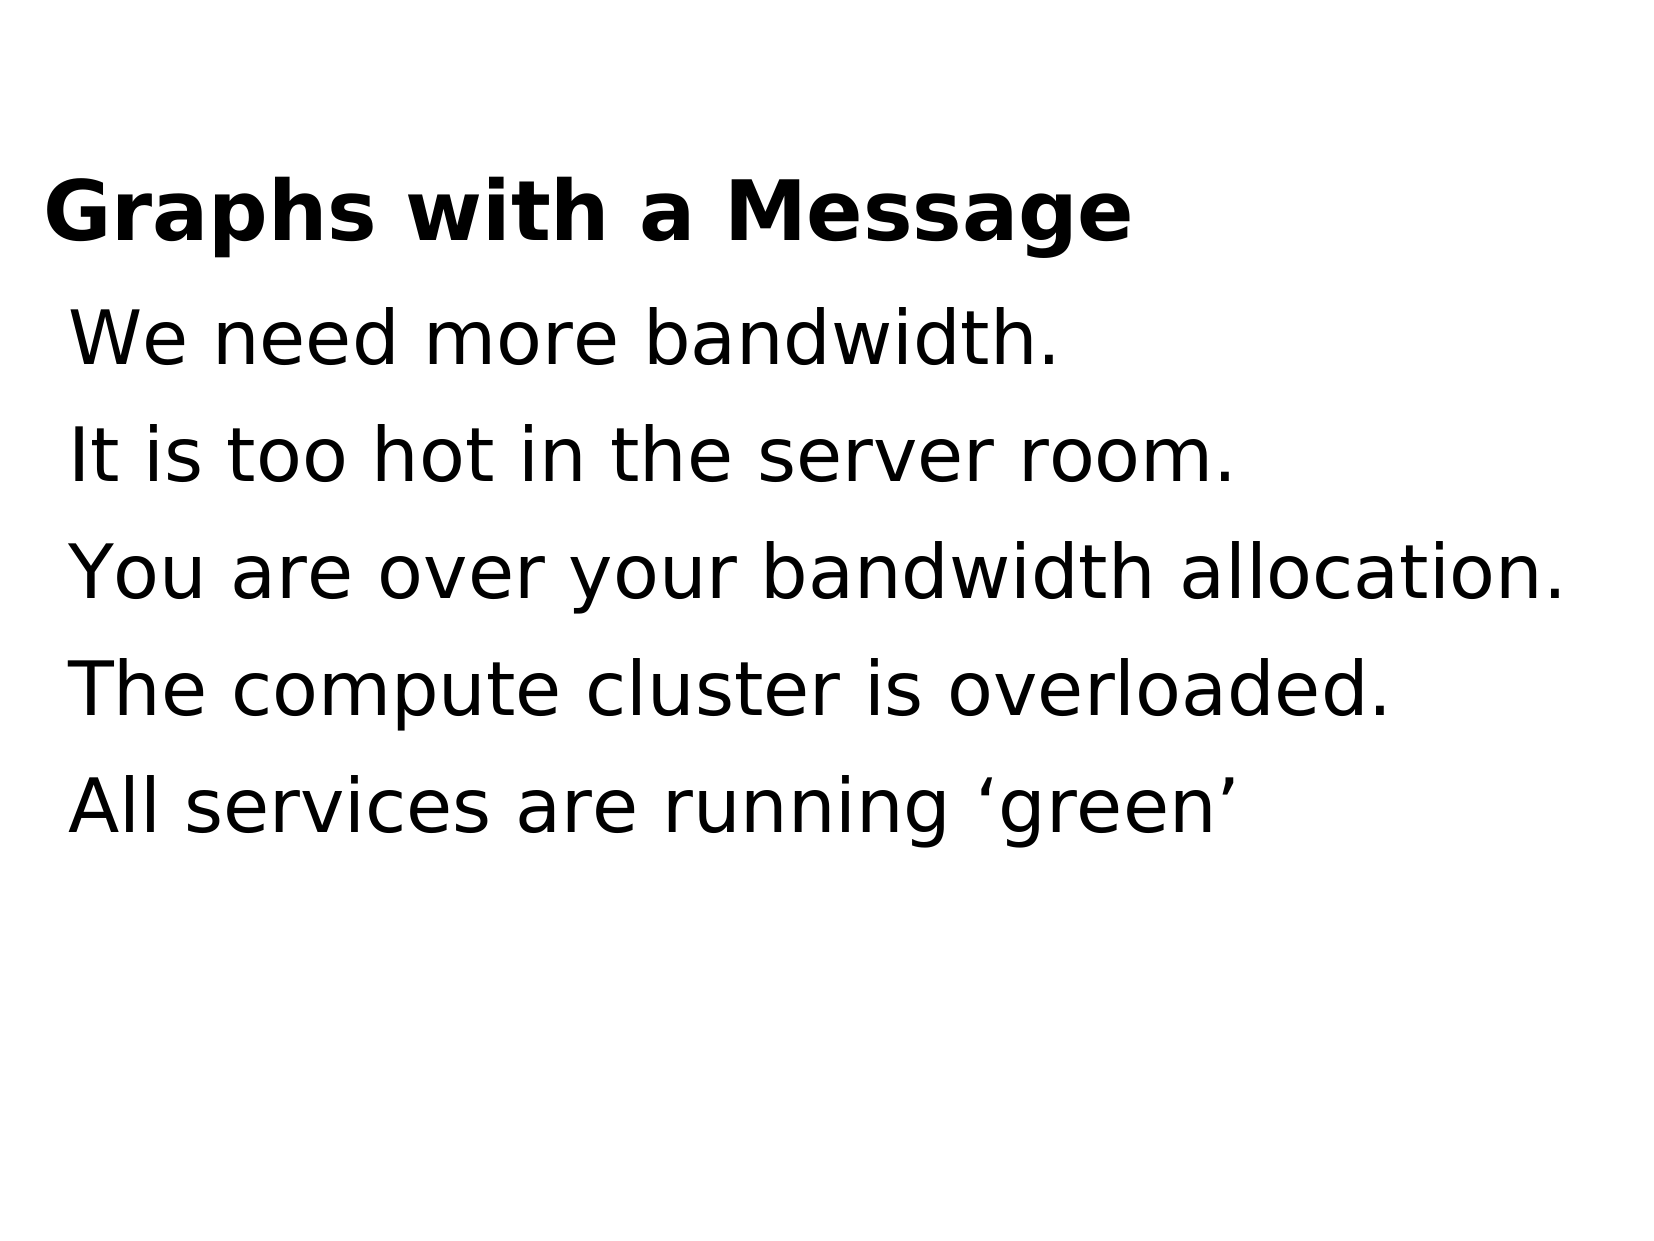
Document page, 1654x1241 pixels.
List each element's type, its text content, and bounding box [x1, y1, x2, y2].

title Graphs with a Message [43, 137, 1581, 287]
list We need more bandwidth. It is too hot in the server room. You are over your bandwidth allocation. The compute cluster is overloaded. All services are running ‘green’ [50, 295, 1571, 1099]
